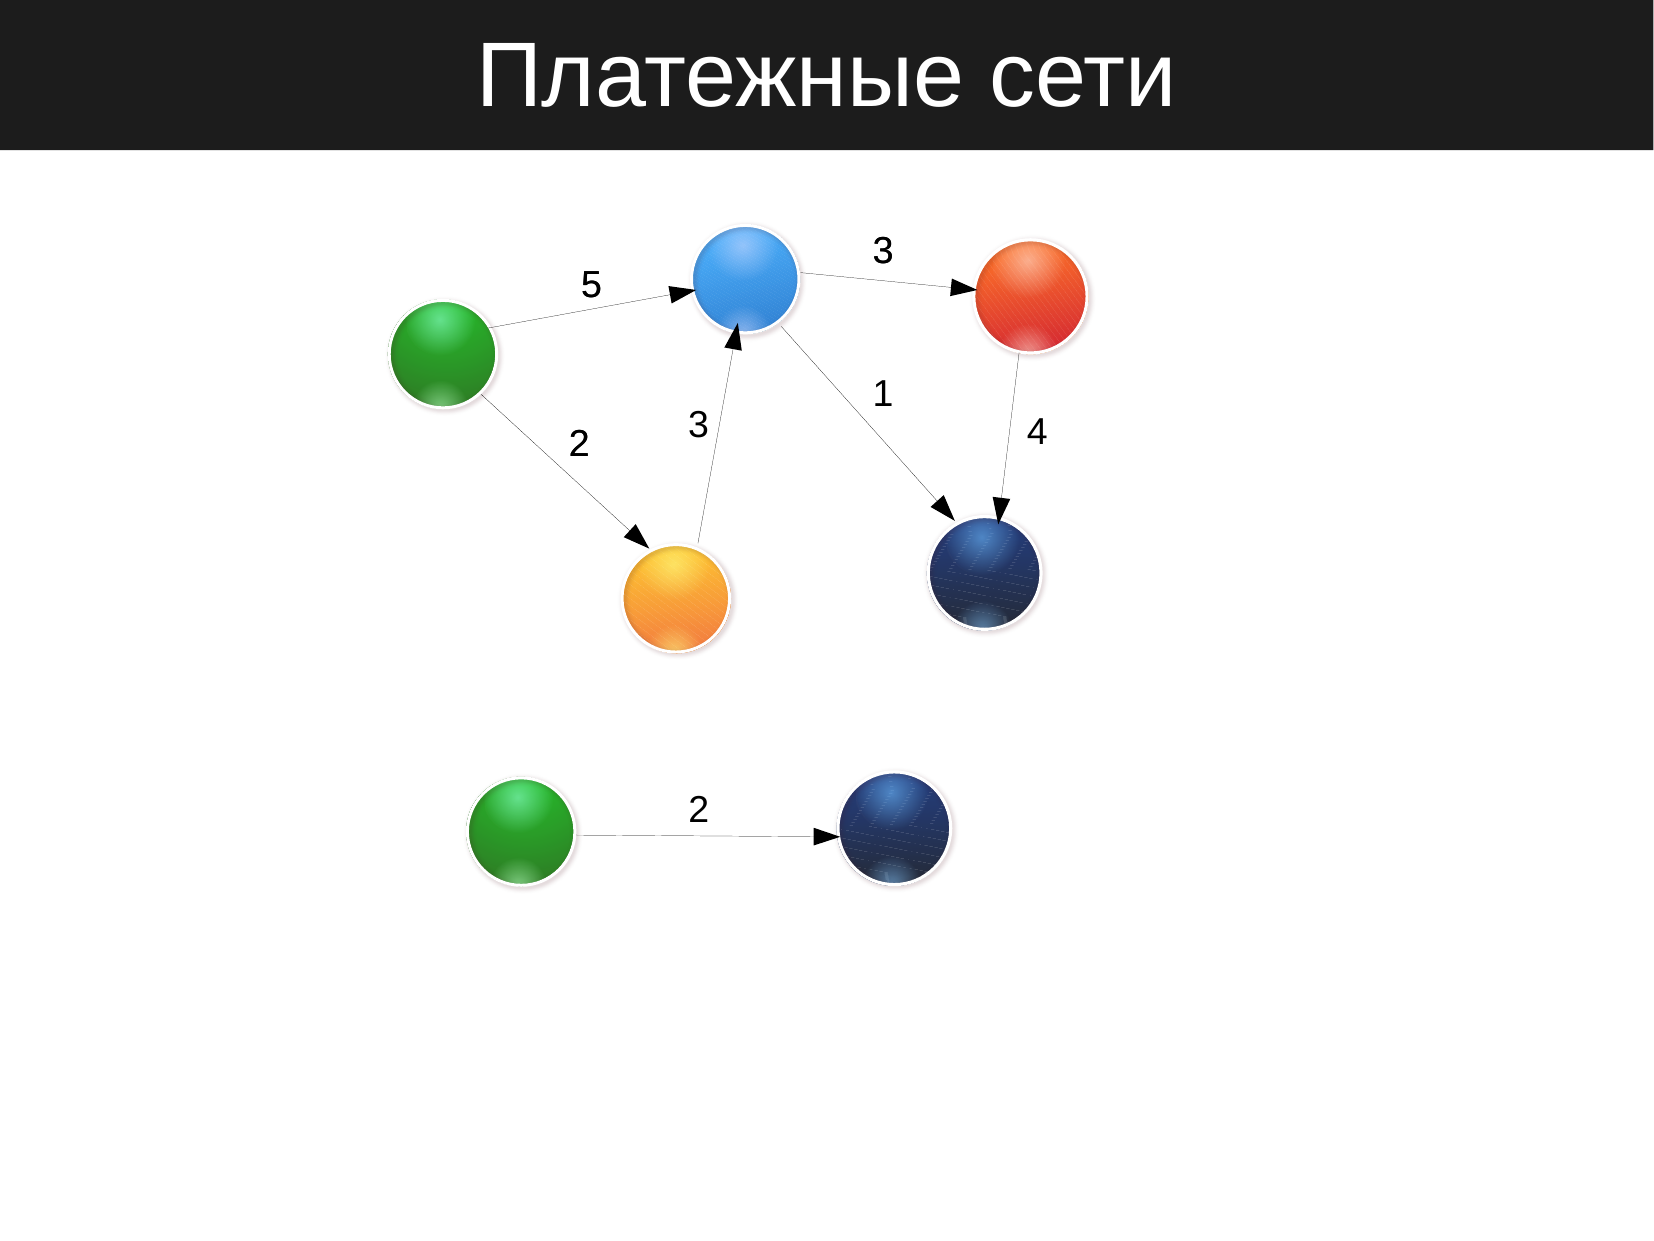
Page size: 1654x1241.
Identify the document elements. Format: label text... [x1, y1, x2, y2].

text_box 5 [566, 255, 617, 313]
picture [966, 227, 1099, 364]
text_box 3 [673, 396, 724, 454]
text_box 3 [858, 222, 909, 280]
picture [458, 764, 585, 895]
picture [919, 505, 1052, 642]
text_box 2 [673, 780, 725, 838]
text_box 2 [554, 415, 605, 473]
title Платежные сети [0, 0, 1654, 151]
text_box 4 [1012, 402, 1063, 460]
text_box 1 [858, 364, 909, 422]
picture [613, 532, 740, 663]
picture [380, 287, 507, 417]
picture [683, 213, 810, 344]
picture [829, 760, 962, 897]
